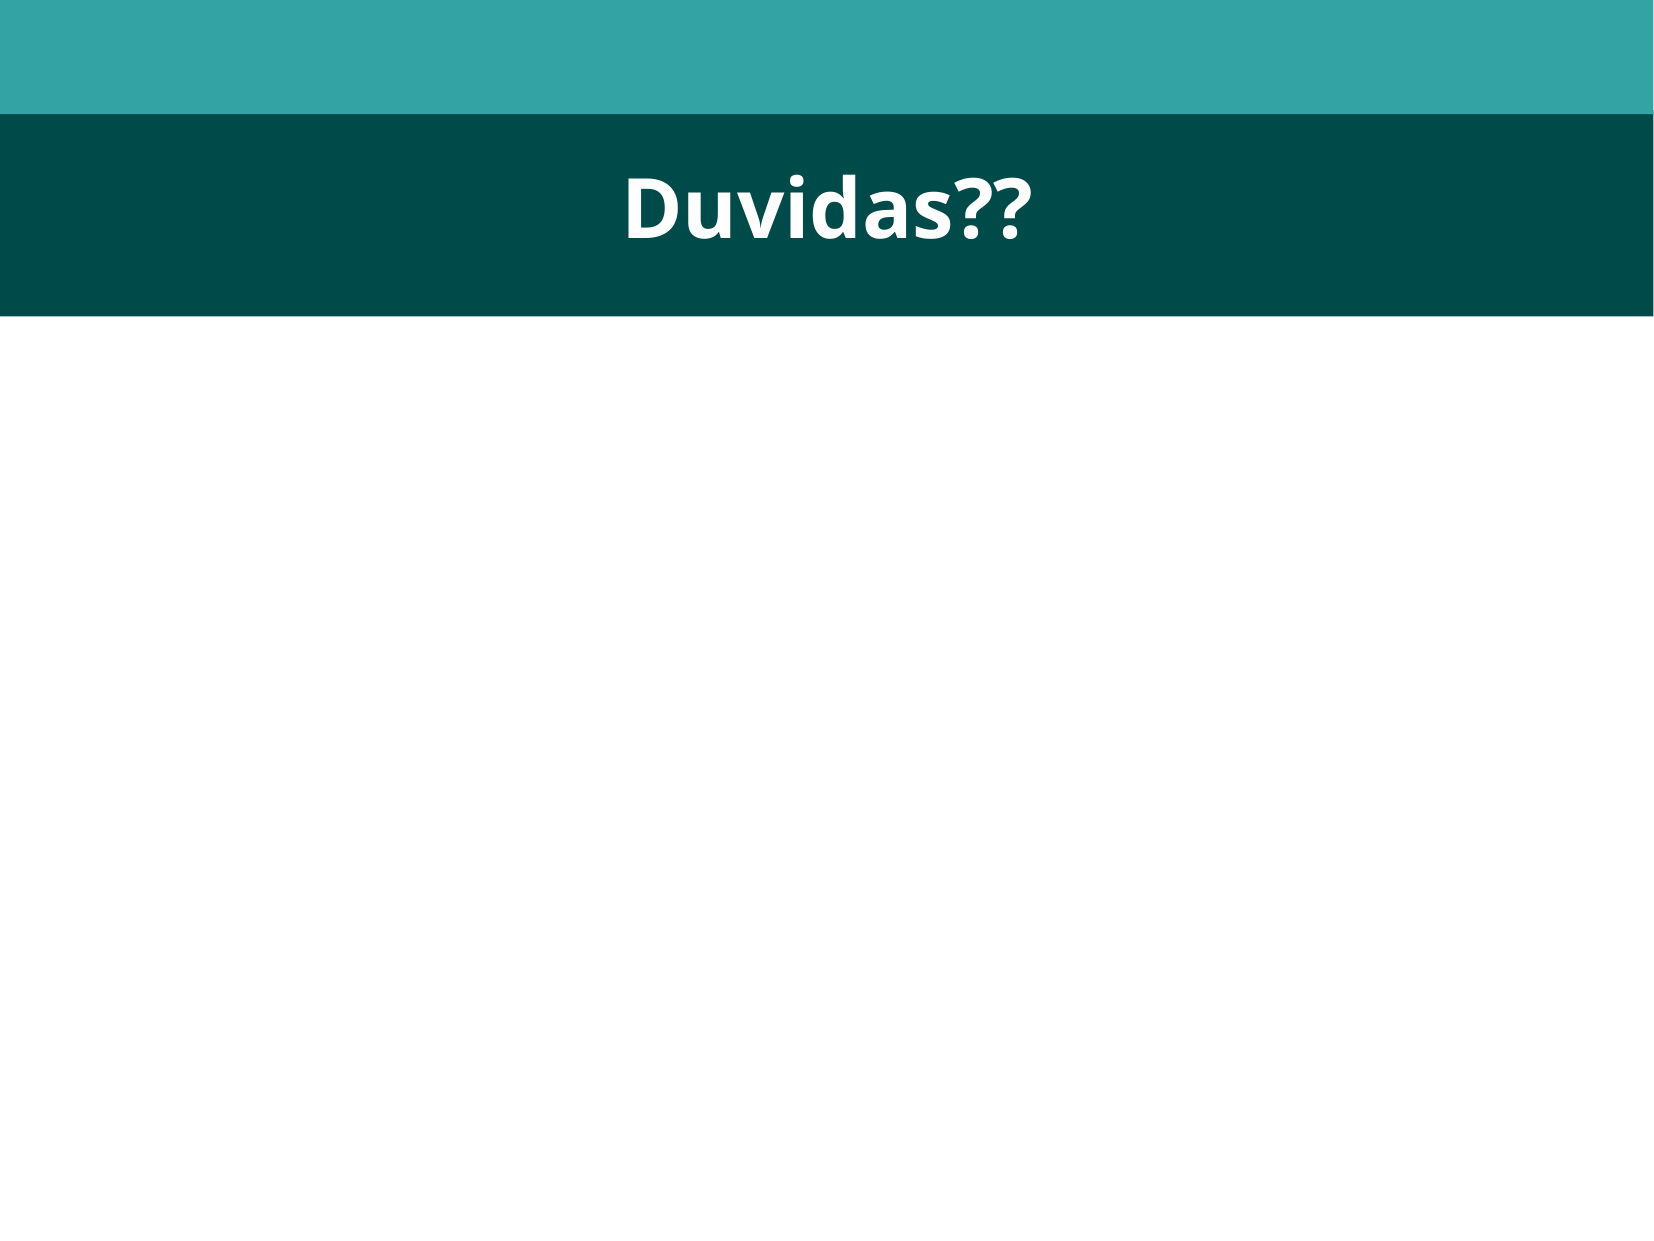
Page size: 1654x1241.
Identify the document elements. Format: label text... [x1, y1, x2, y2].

title Duvidas?? [121, 102, 1534, 311]
